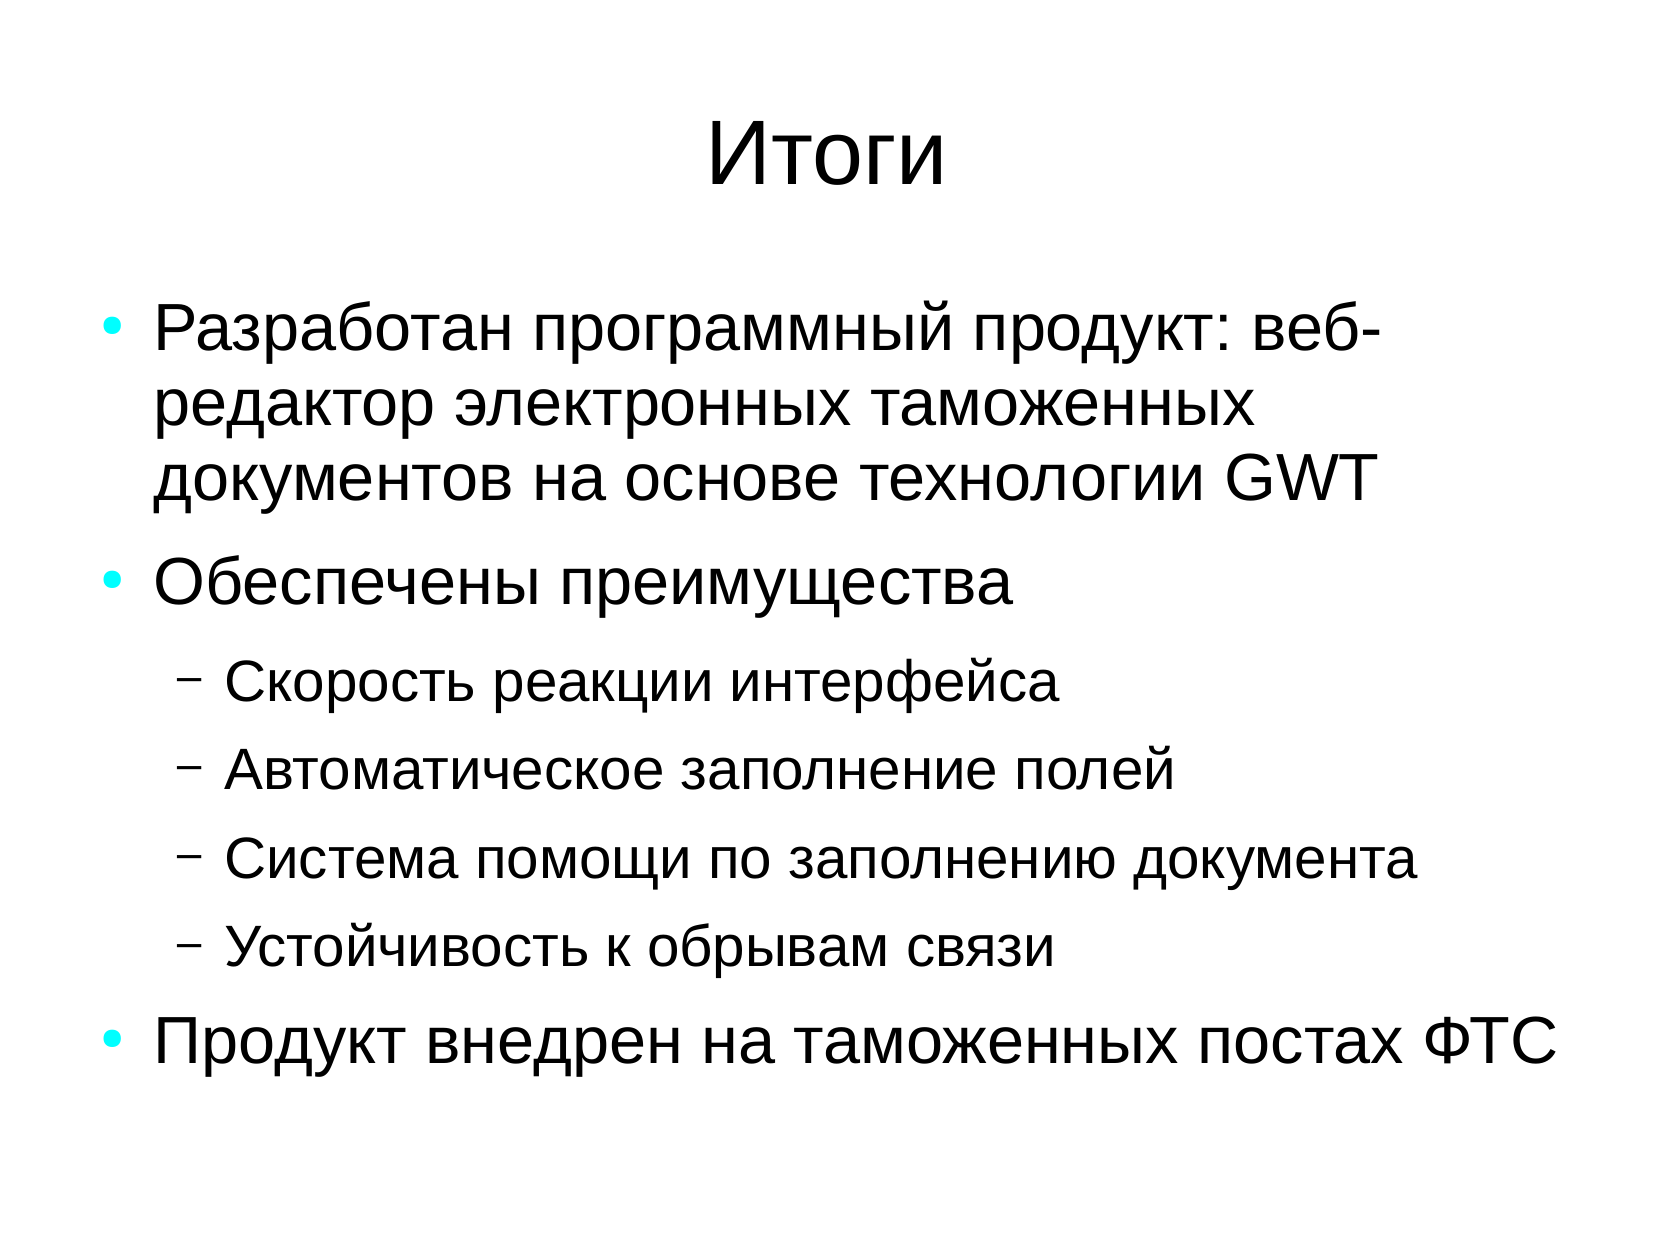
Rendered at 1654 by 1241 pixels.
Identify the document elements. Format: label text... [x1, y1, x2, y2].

list Разработан программный продукт: веб-редактор электронных таможенных документов на основе технологии GWT Обеспечены преимущества Скорость реакции интерфейса Автоматическое заполнение полей Система помощи по заполнению документа Устойчивость к обрывам связи Продукт внедрен на таможенных постах ФТС [82, 290, 1571, 1109]
title Итоги [82, 49, 1571, 257]
